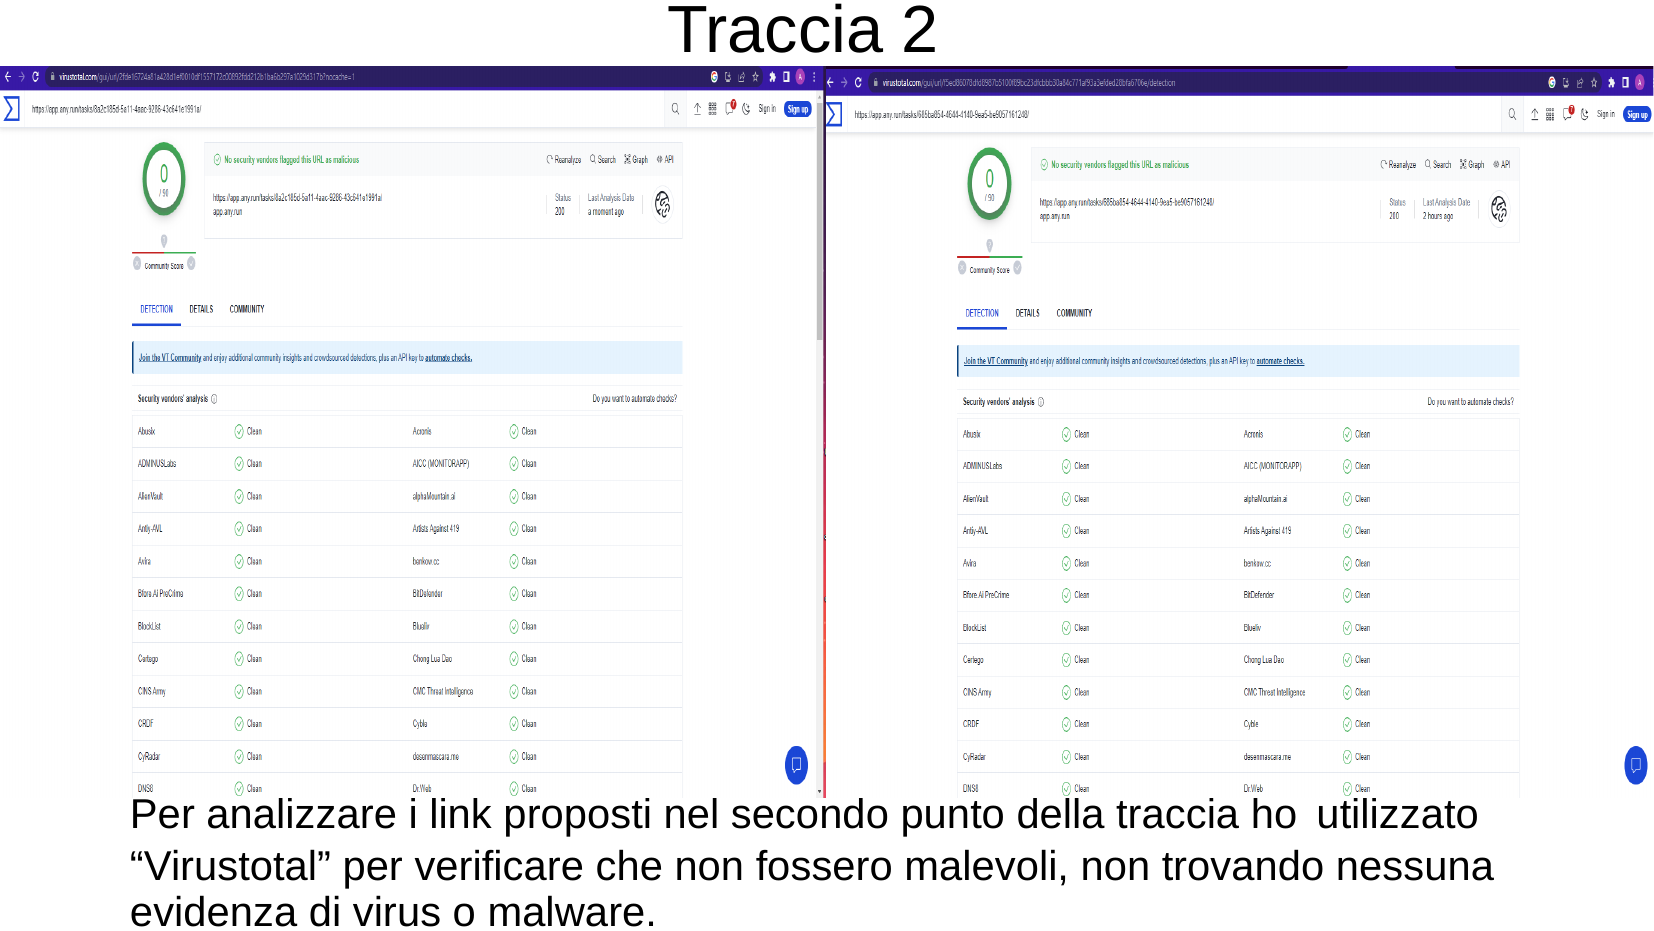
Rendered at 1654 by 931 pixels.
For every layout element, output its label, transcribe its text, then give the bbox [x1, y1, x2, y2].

picture [0, 66, 1654, 798]
list Per analizzare i link proposti nel secondo punto della traccia ho utilizzato “Virustotal” per verificare che non fossero malevoli, non trovando nessuna evidenza di virus o malware. [59, 798, 1548, 931]
title Traccia 2 [59, 0, 1548, 66]
